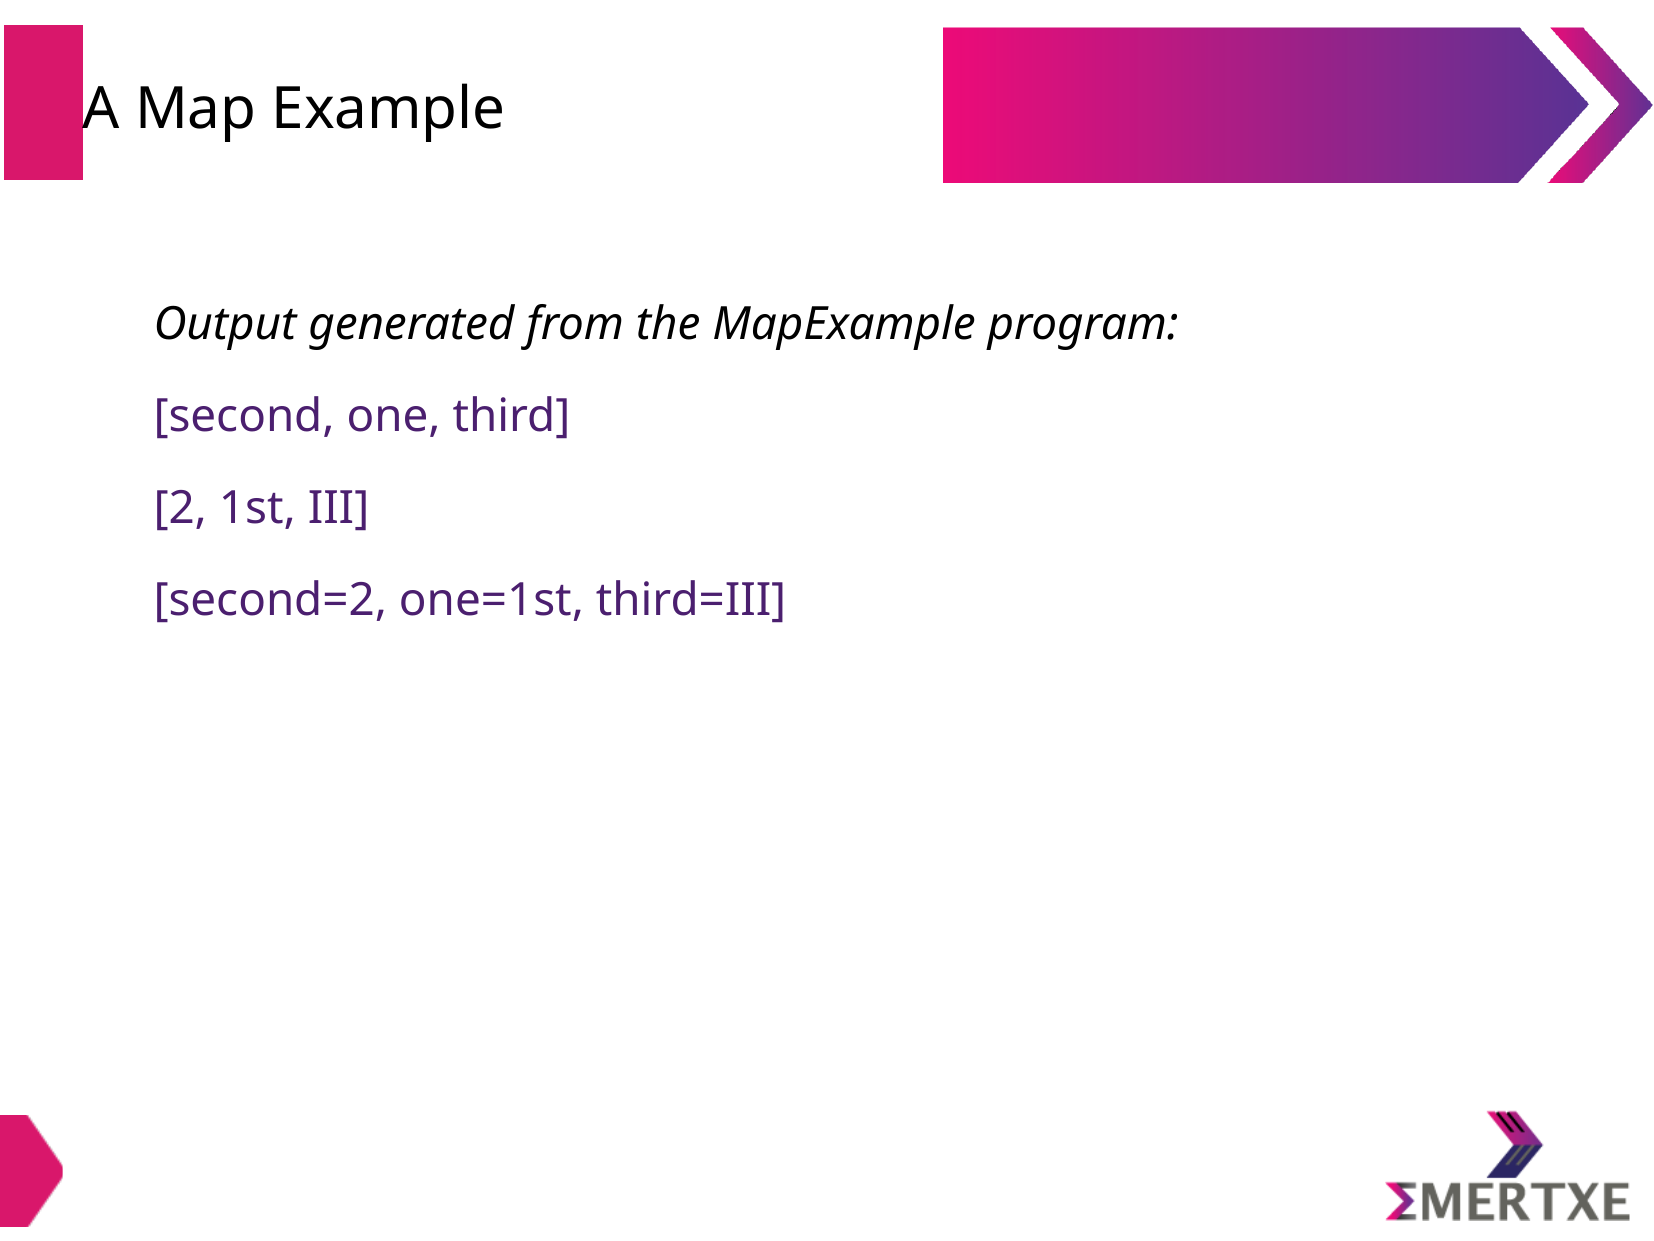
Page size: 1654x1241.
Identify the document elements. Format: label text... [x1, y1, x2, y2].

picture [1385, 1107, 1631, 1221]
title A Map Example [82, 2, 1571, 210]
list Output generated from the MapExample program: [second, one, third] [2, 1st, III] [second=2, one=1st, third=III] [82, 290, 1571, 1010]
picture [1571, 27, 1653, 183]
